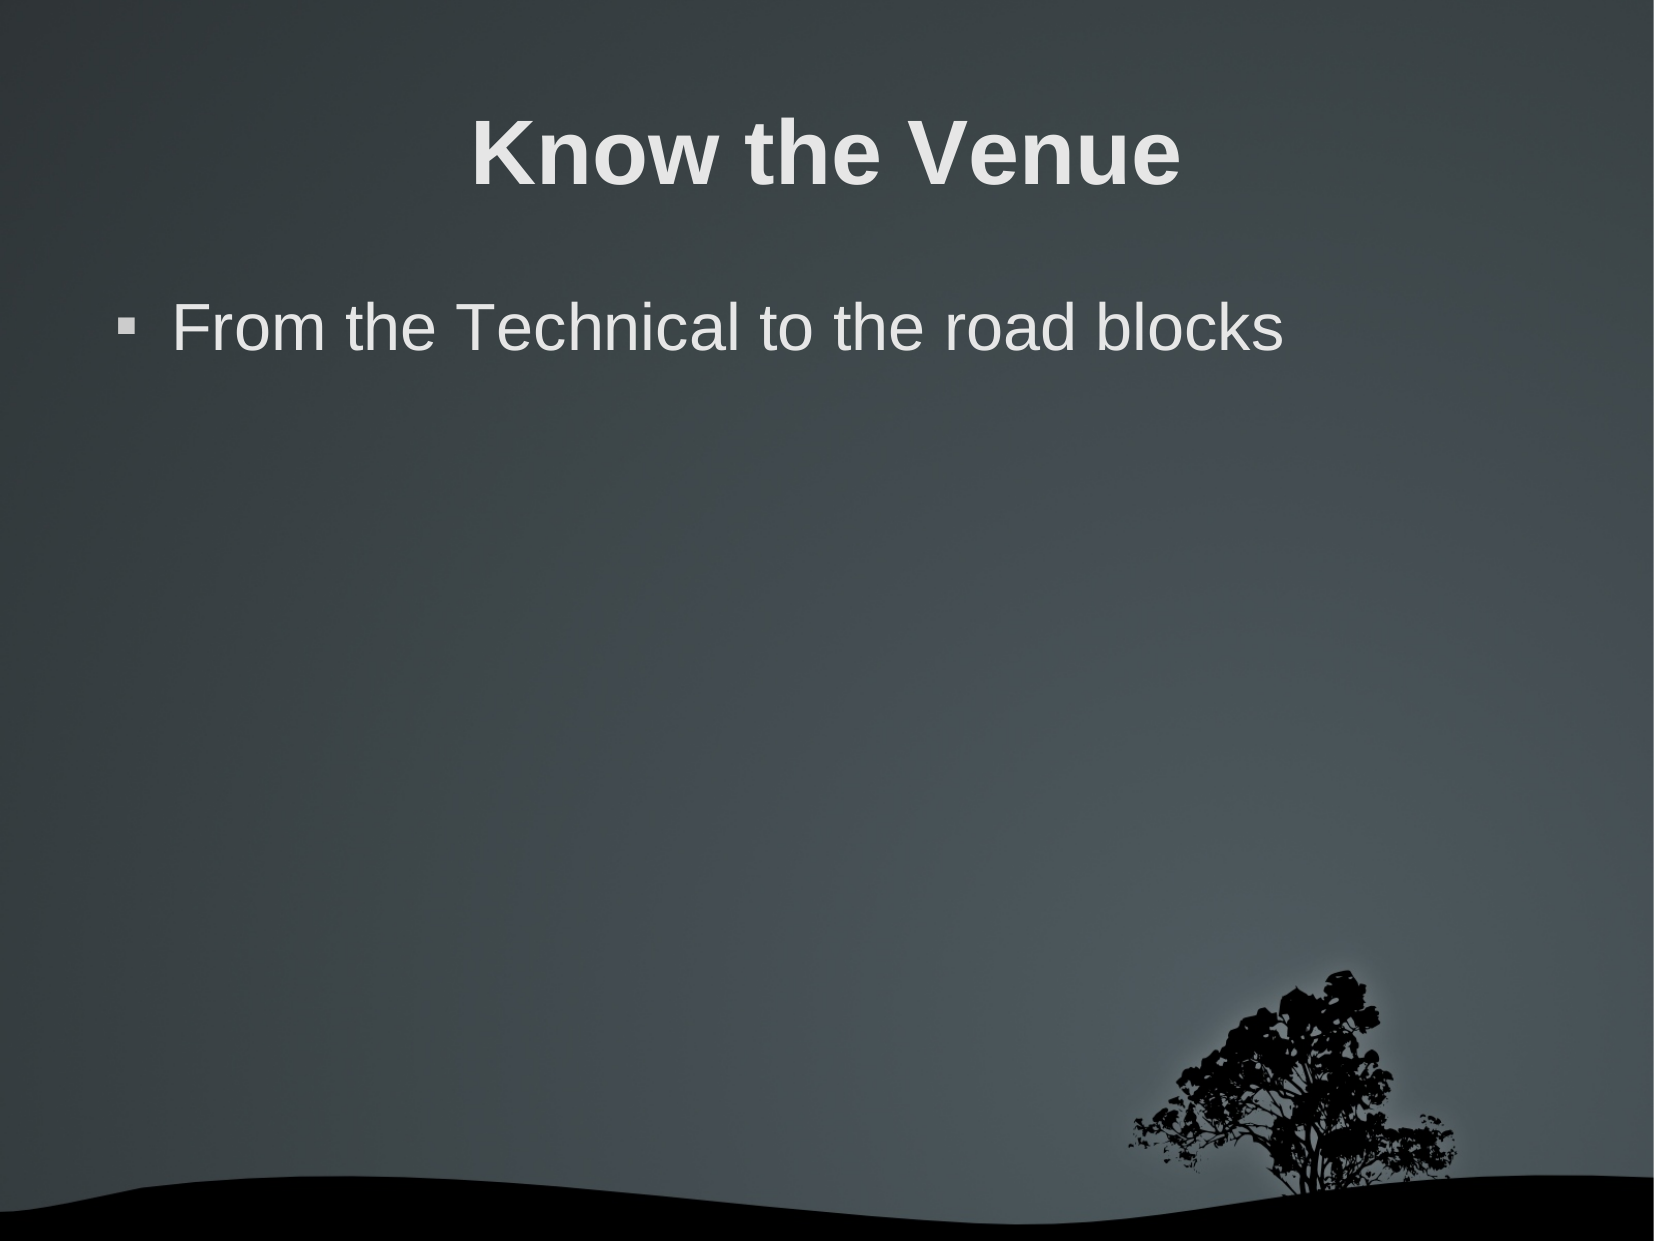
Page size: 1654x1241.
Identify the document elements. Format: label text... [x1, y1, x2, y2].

list From the Technical to the road blocks [82, 290, 1571, 1094]
picture [0, 0, 1654, 1241]
title Know the Venue [82, 49, 1571, 257]
